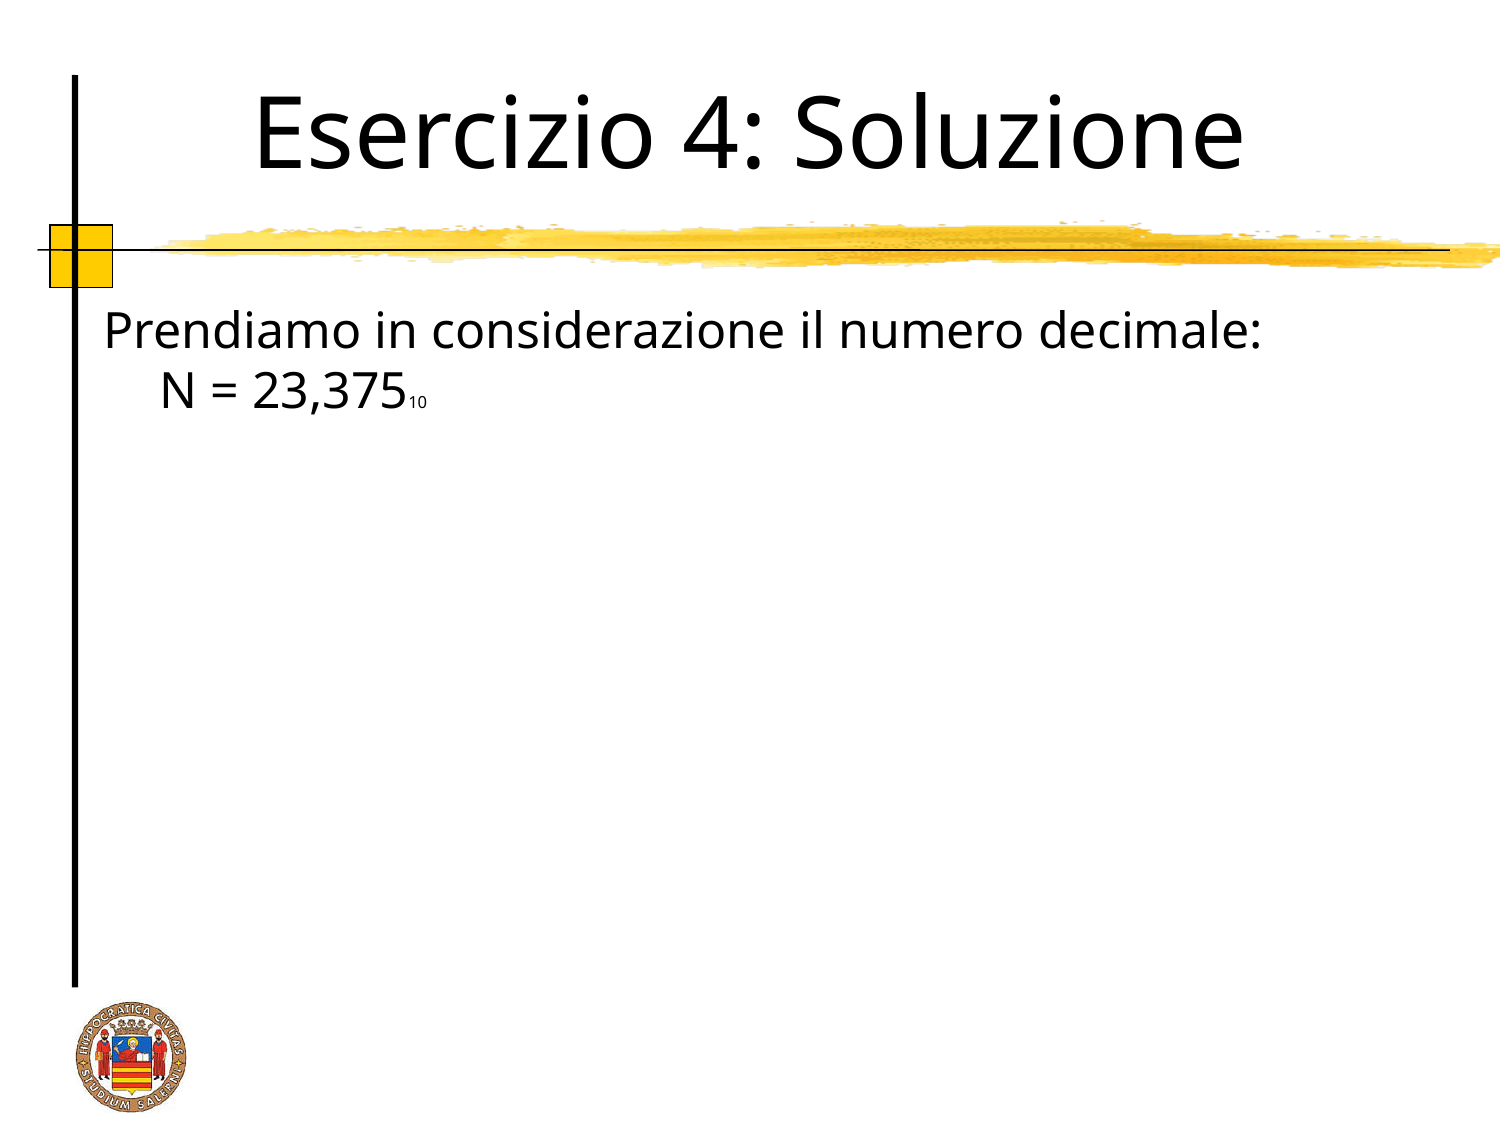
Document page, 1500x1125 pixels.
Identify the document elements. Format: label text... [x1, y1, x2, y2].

picture [150, 215, 1500, 279]
title Esercizio 4: Soluzione [99, 96, 1400, 197]
list Prendiamo in considerazione il numero decimale: N = 23,37510 [88, 290, 1500, 902]
picture [75, 999, 187, 1113]
